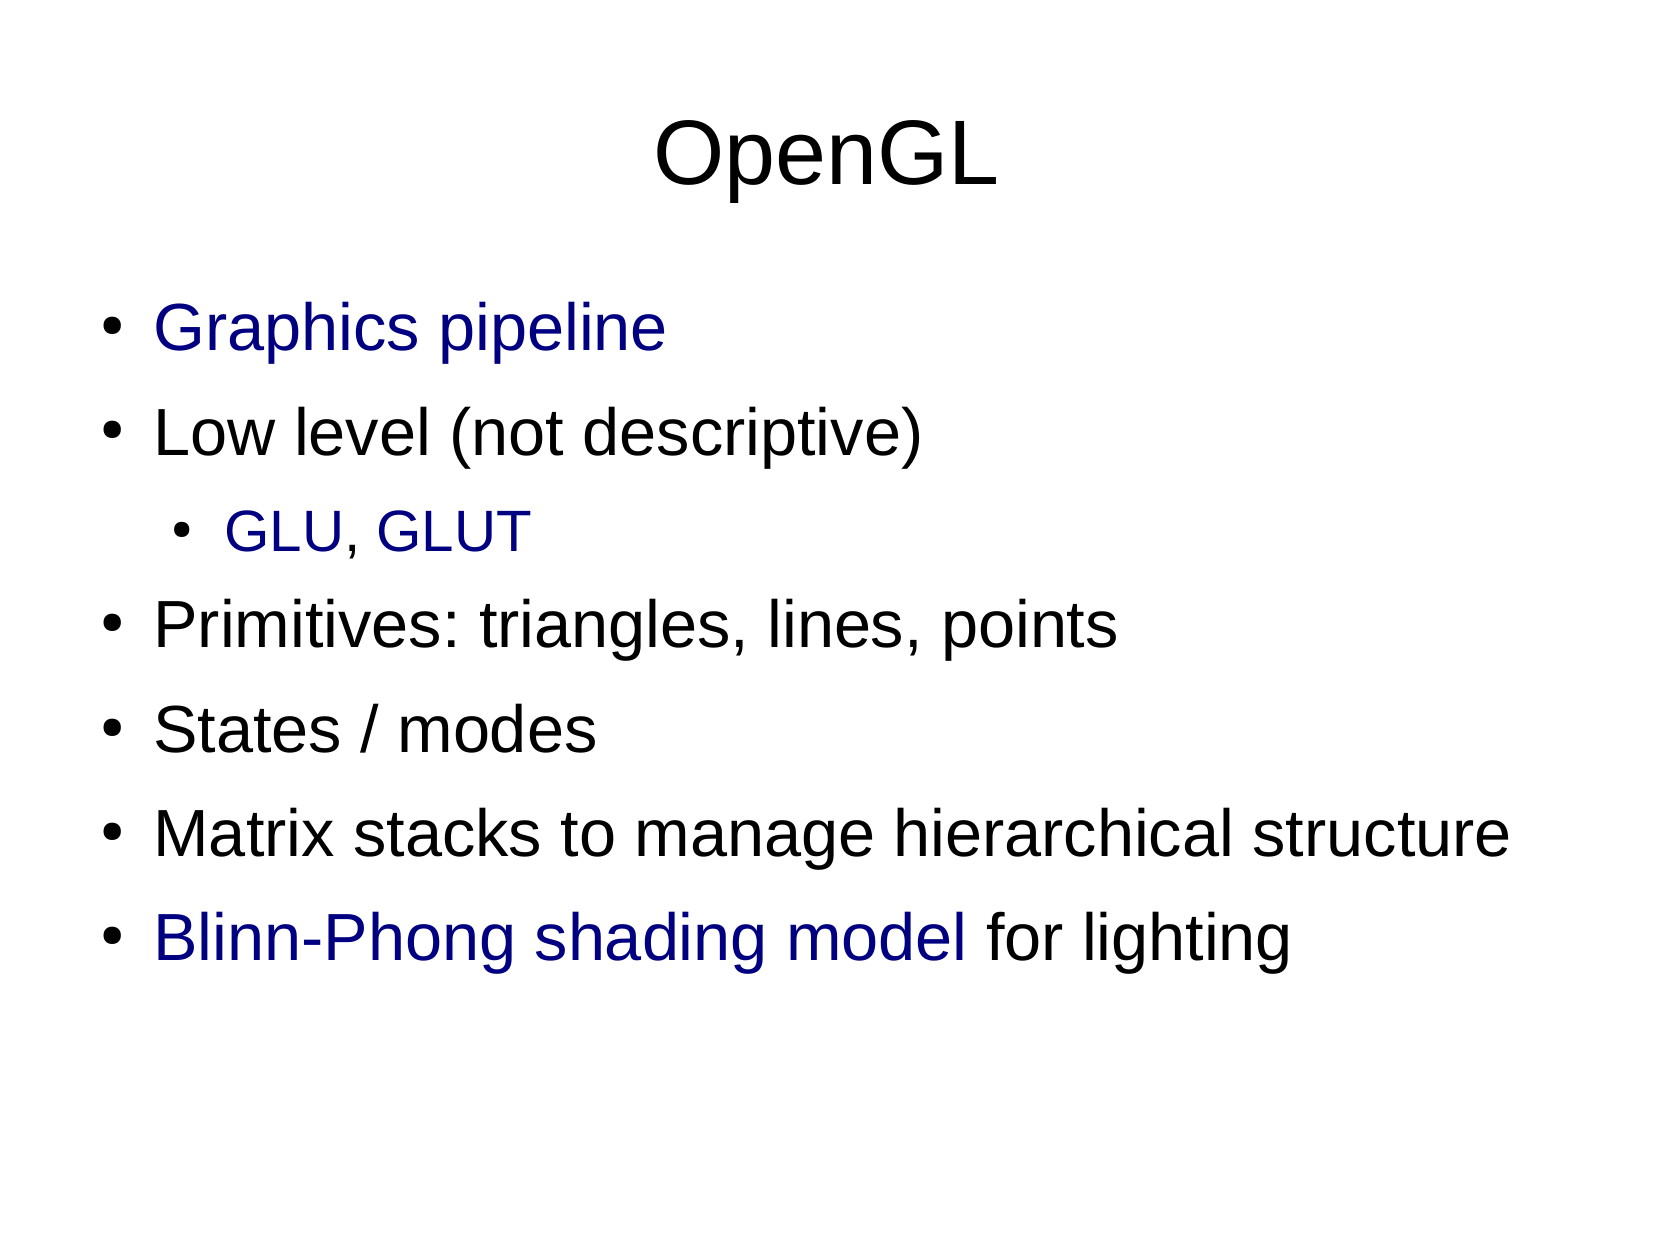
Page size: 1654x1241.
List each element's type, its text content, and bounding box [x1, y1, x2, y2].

title OpenGL [82, 56, 1571, 250]
list Graphics pipeline Low level (not descriptive) GLU, GLUT Primitives: triangles, lines, points States / modes Matrix stacks to manage hierarchical structure Blinn-Phong shading model for lighting [82, 290, 1571, 1109]
